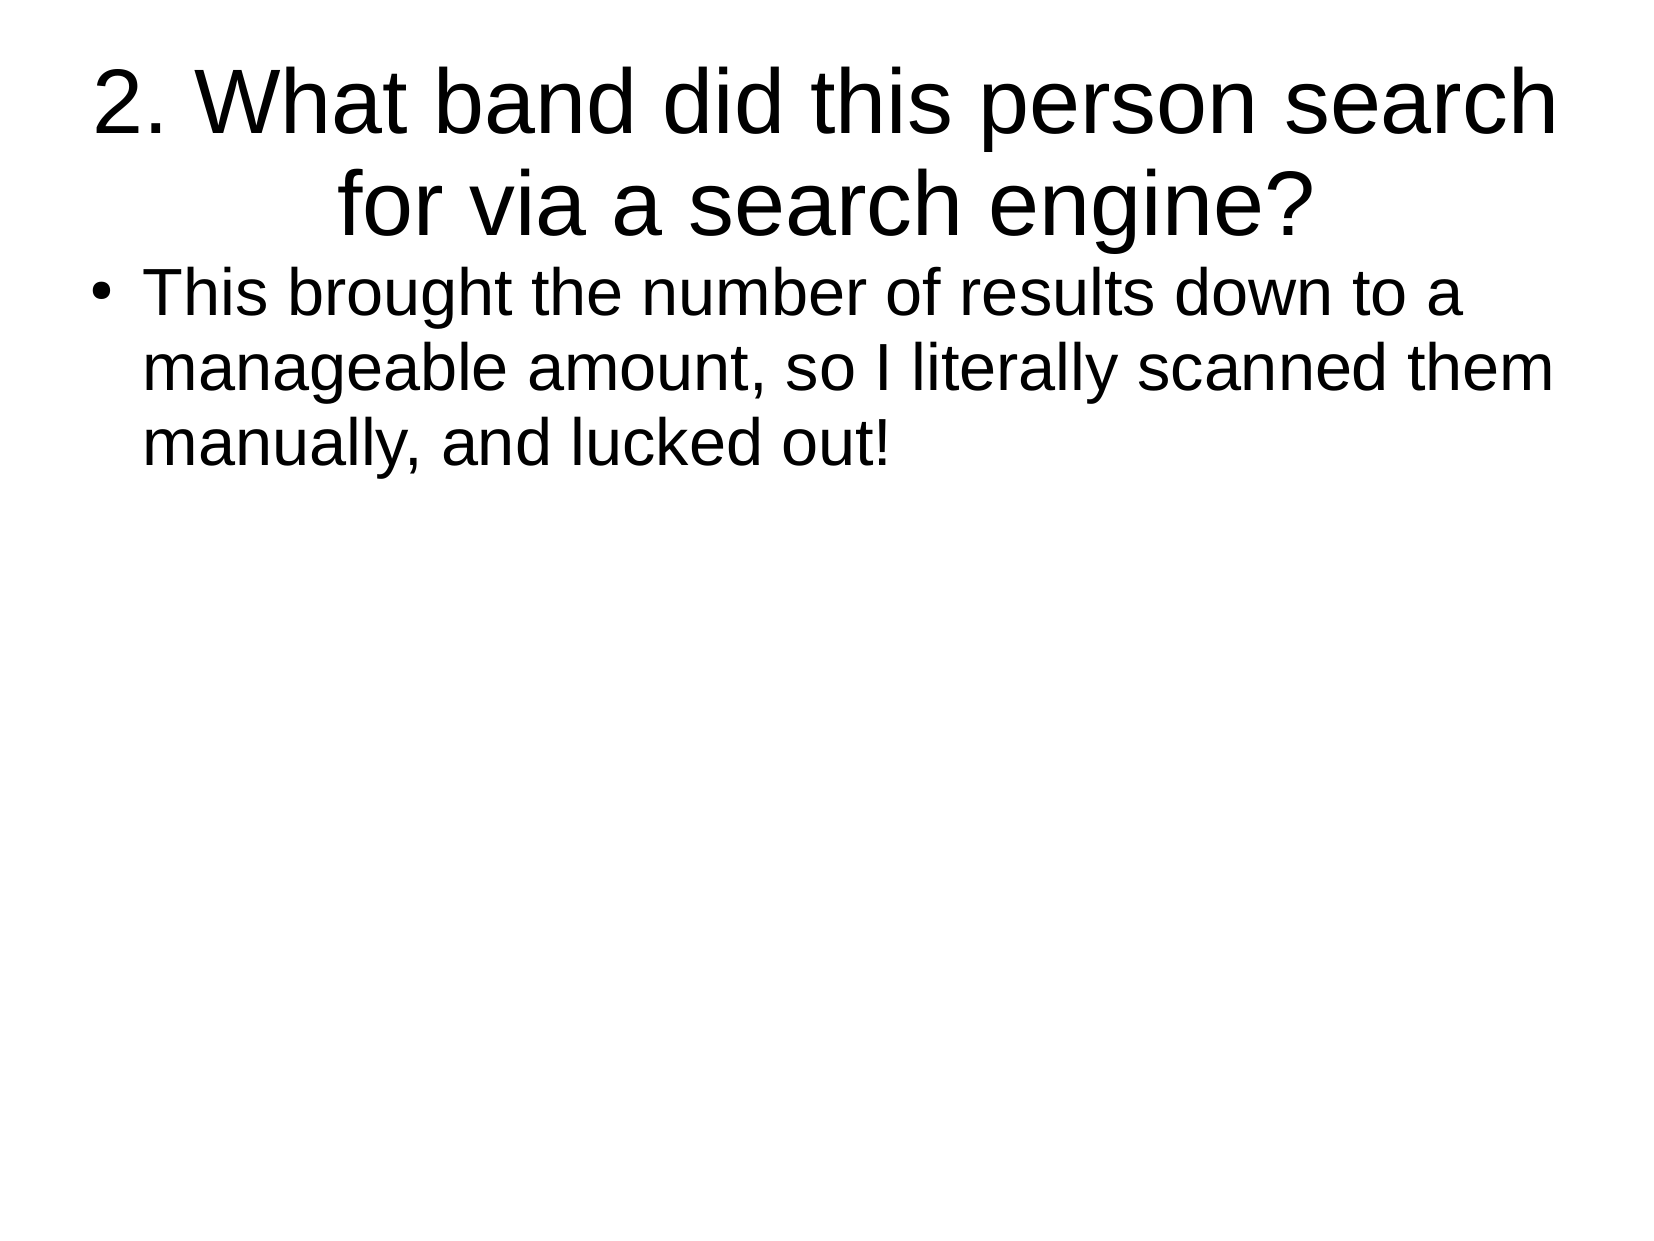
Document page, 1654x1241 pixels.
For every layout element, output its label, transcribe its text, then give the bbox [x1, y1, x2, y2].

title 2. What band did this person search for via a search engine? [82, 49, 1571, 257]
list This brought the number of results down to a manageable amount, so I literally scanned them manually, and lucked out! [71, 255, 1561, 975]
